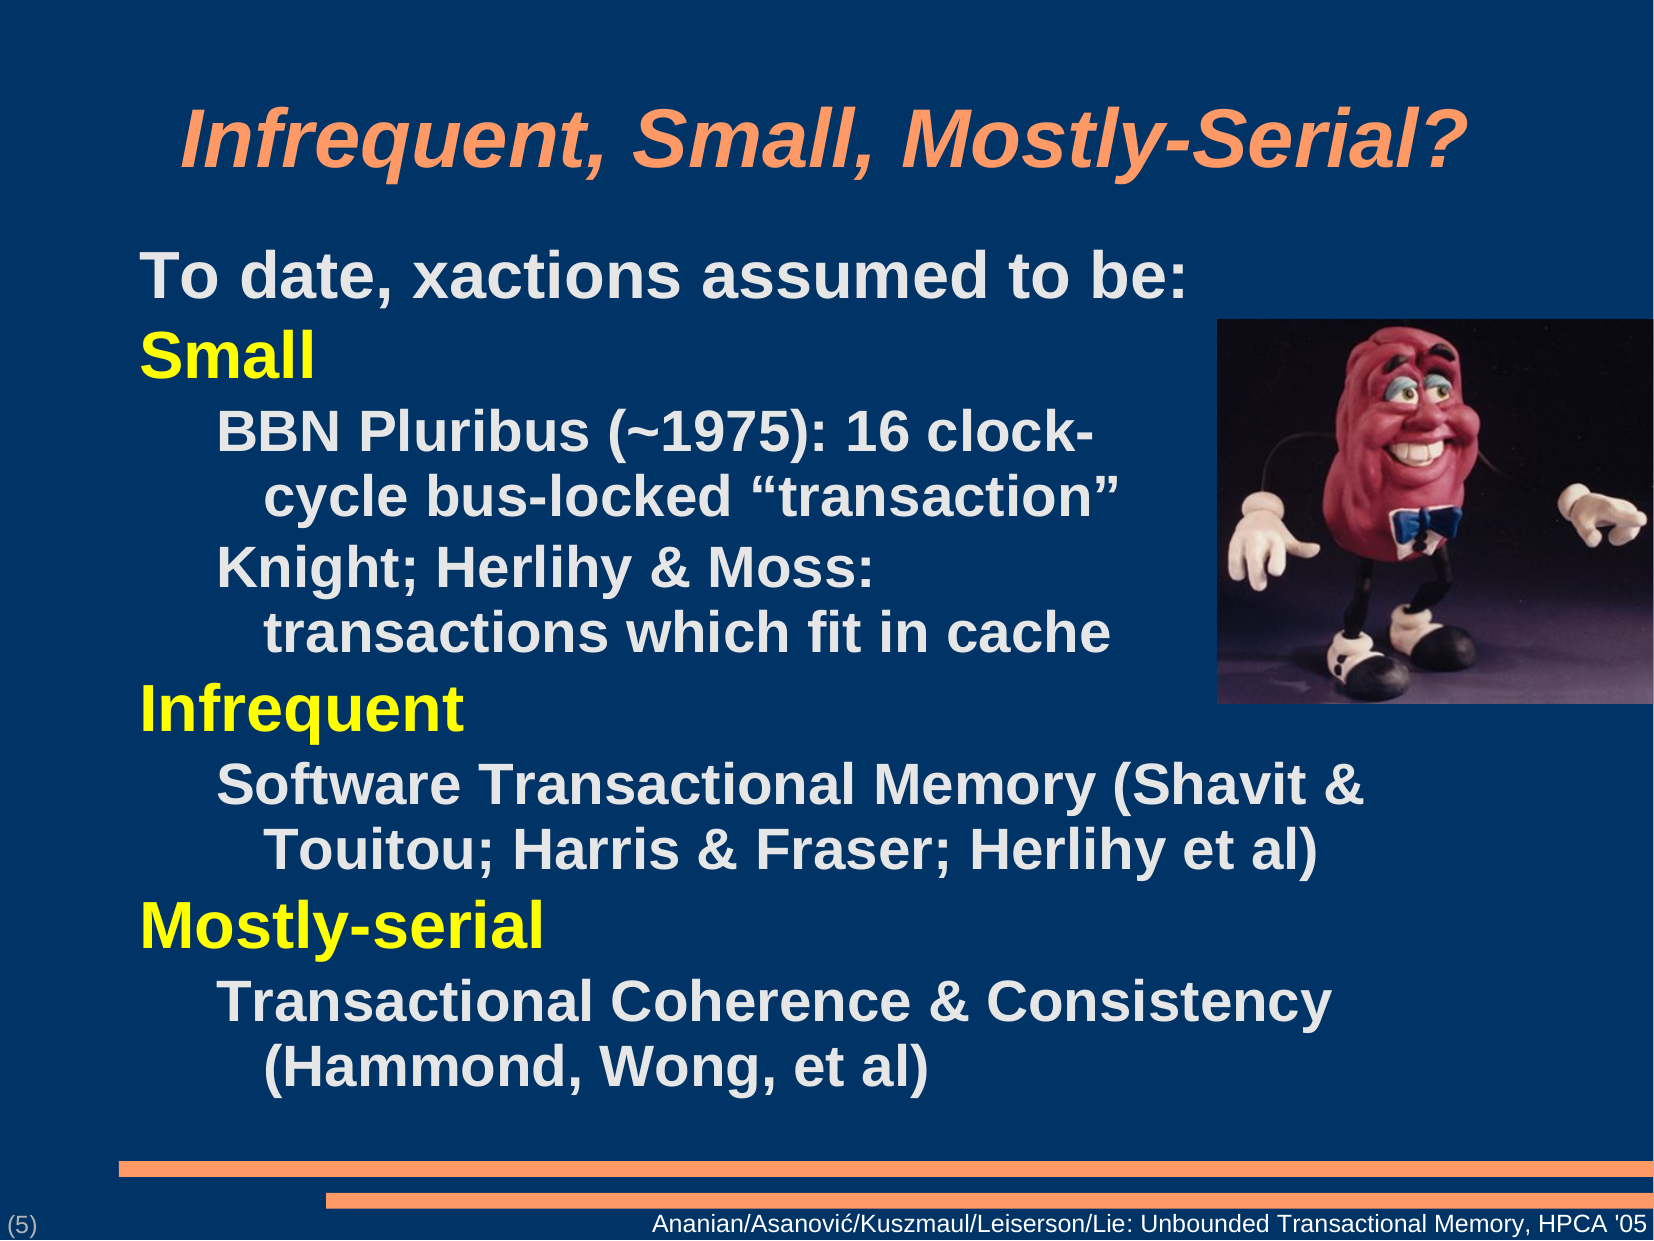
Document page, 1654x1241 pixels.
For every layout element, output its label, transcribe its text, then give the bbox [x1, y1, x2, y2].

list To date, xactions assumed to be: Small BBN Pluribus (~1975): 16 clock- cycle bus-locked “transaction” Knight; Herlihy & Moss: transactions which fit in cache Infrequent Software Transactional Memory (Shavit & Touitou; Harris & Fraser; Herlihy et al) Mostly-serial Transactional Coherence & Consistency (Hammond, Wong, et al) [121, 237, 1561, 1194]
picture [1217, 319, 1654, 704]
title Infrequent, Small, Mostly-Serial? [51, 35, 1600, 243]
